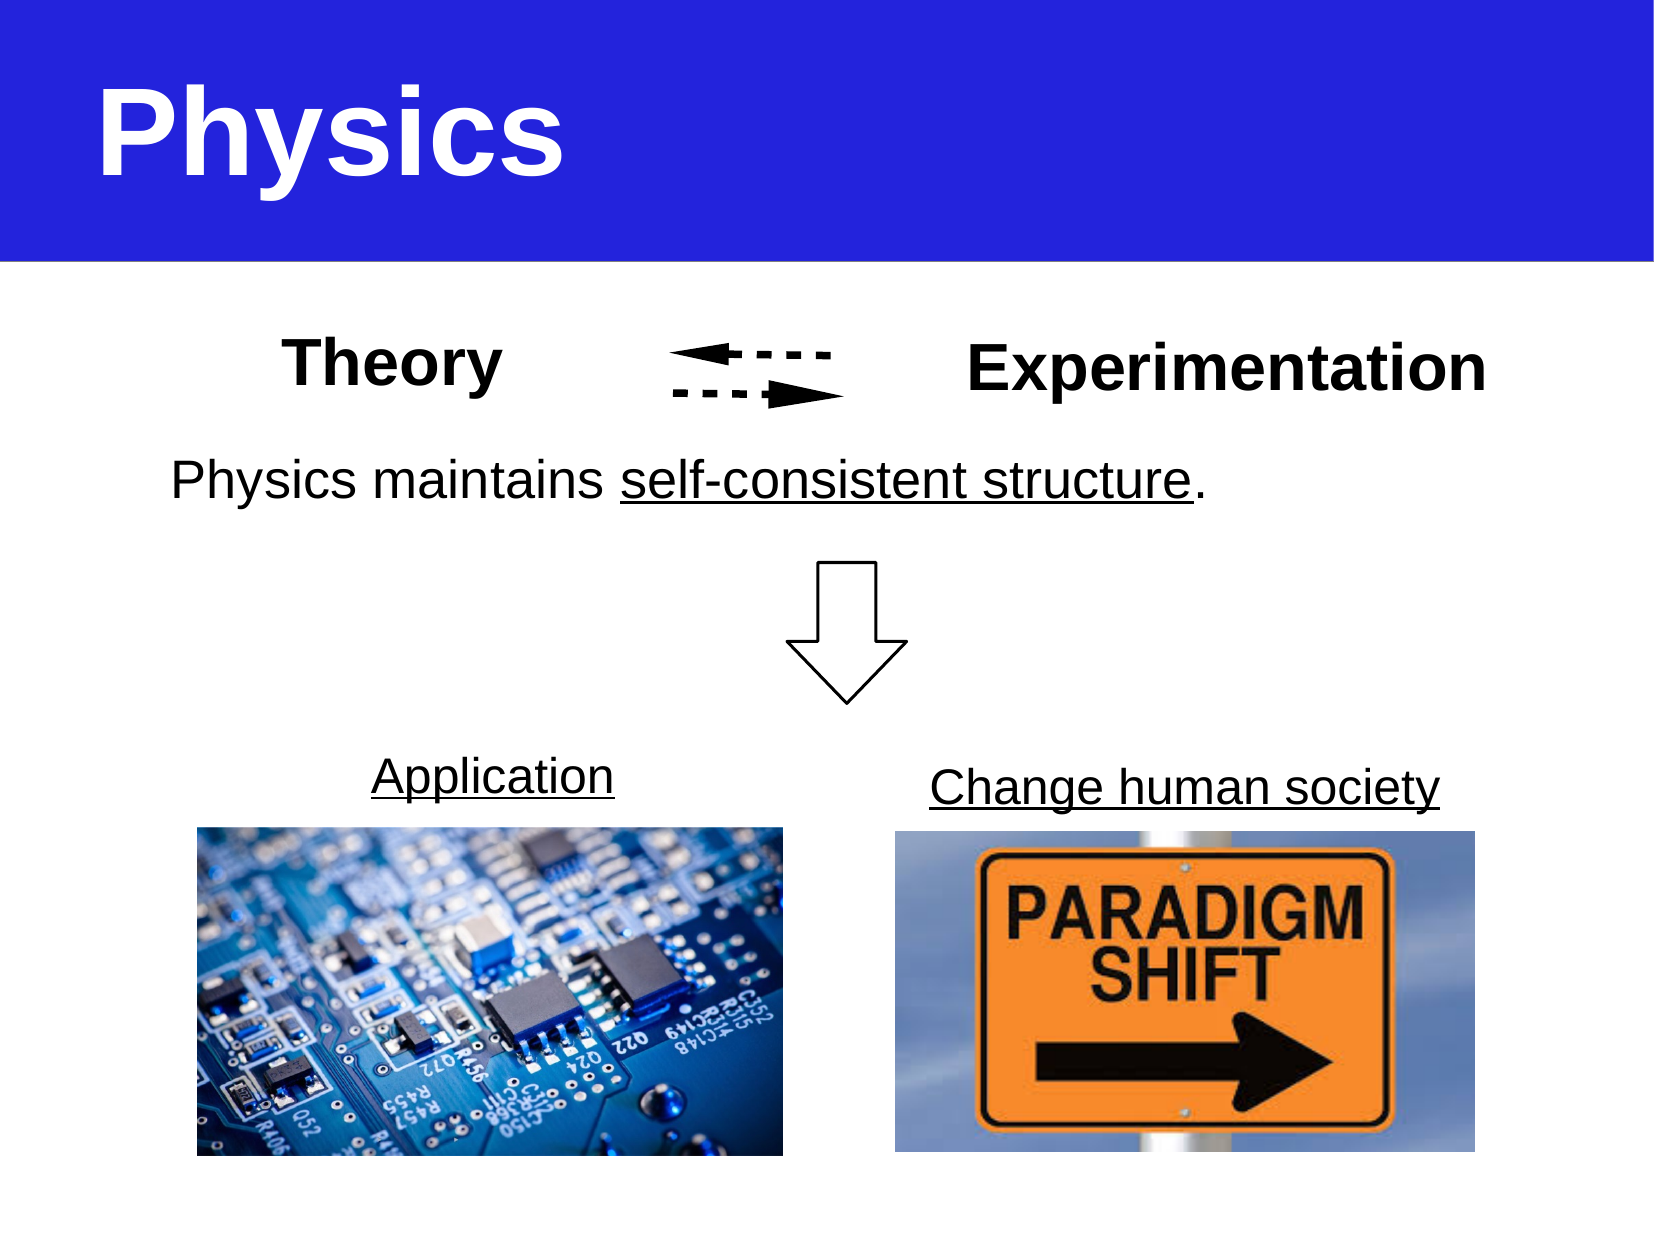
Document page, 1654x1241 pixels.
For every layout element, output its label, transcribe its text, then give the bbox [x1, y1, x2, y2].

text_box Change human society [929, 728, 1452, 841]
text_box Physics maintains self-consistent structure. [170, 362, 1241, 526]
picture [895, 831, 1475, 1152]
title Physics [95, 22, 1568, 230]
text_box Theory [281, 302, 562, 415]
text_box Experimentation [966, 308, 1509, 421]
picture [197, 827, 783, 1156]
text_box [0, 0, 1654, 262]
text_box Application [370, 717, 655, 831]
